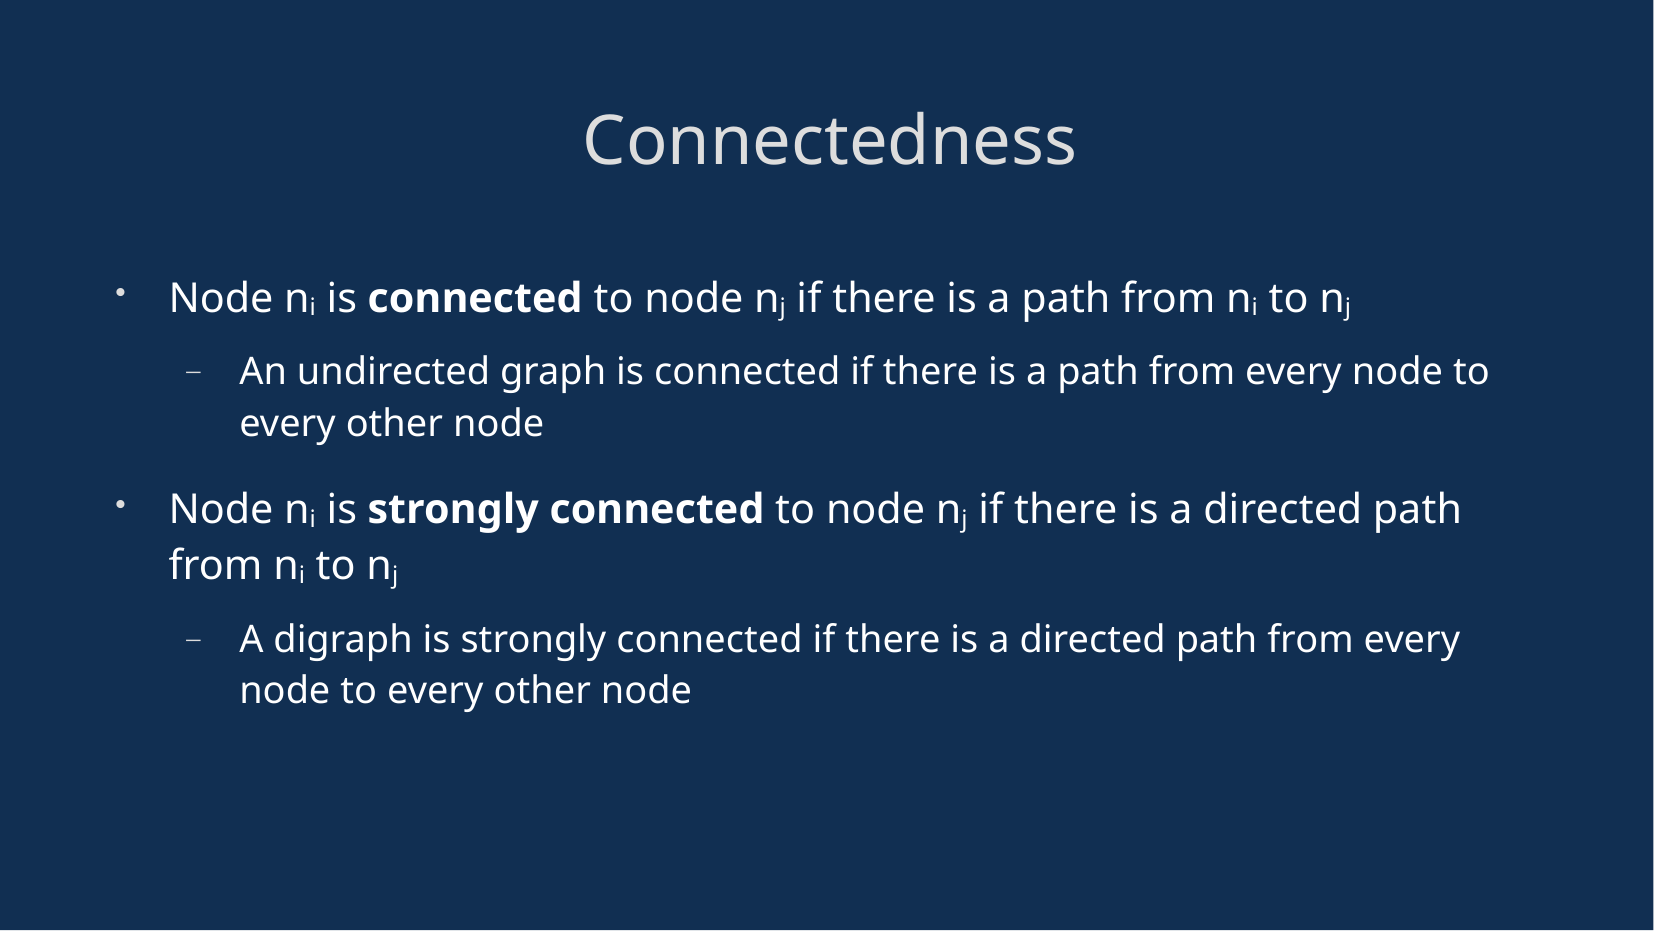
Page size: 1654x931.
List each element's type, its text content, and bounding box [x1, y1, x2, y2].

title Connectedness [97, 56, 1563, 220]
list Node ni is connected to node nj if there is a path from ni to nj An undirected graph is connected if there is a path from every node to every other node Node ni is strongly connected to node nj if there is a directed path from ni to nj A digraph is strongly connected if there is a directed path from every node to every other node [97, 268, 1563, 806]
